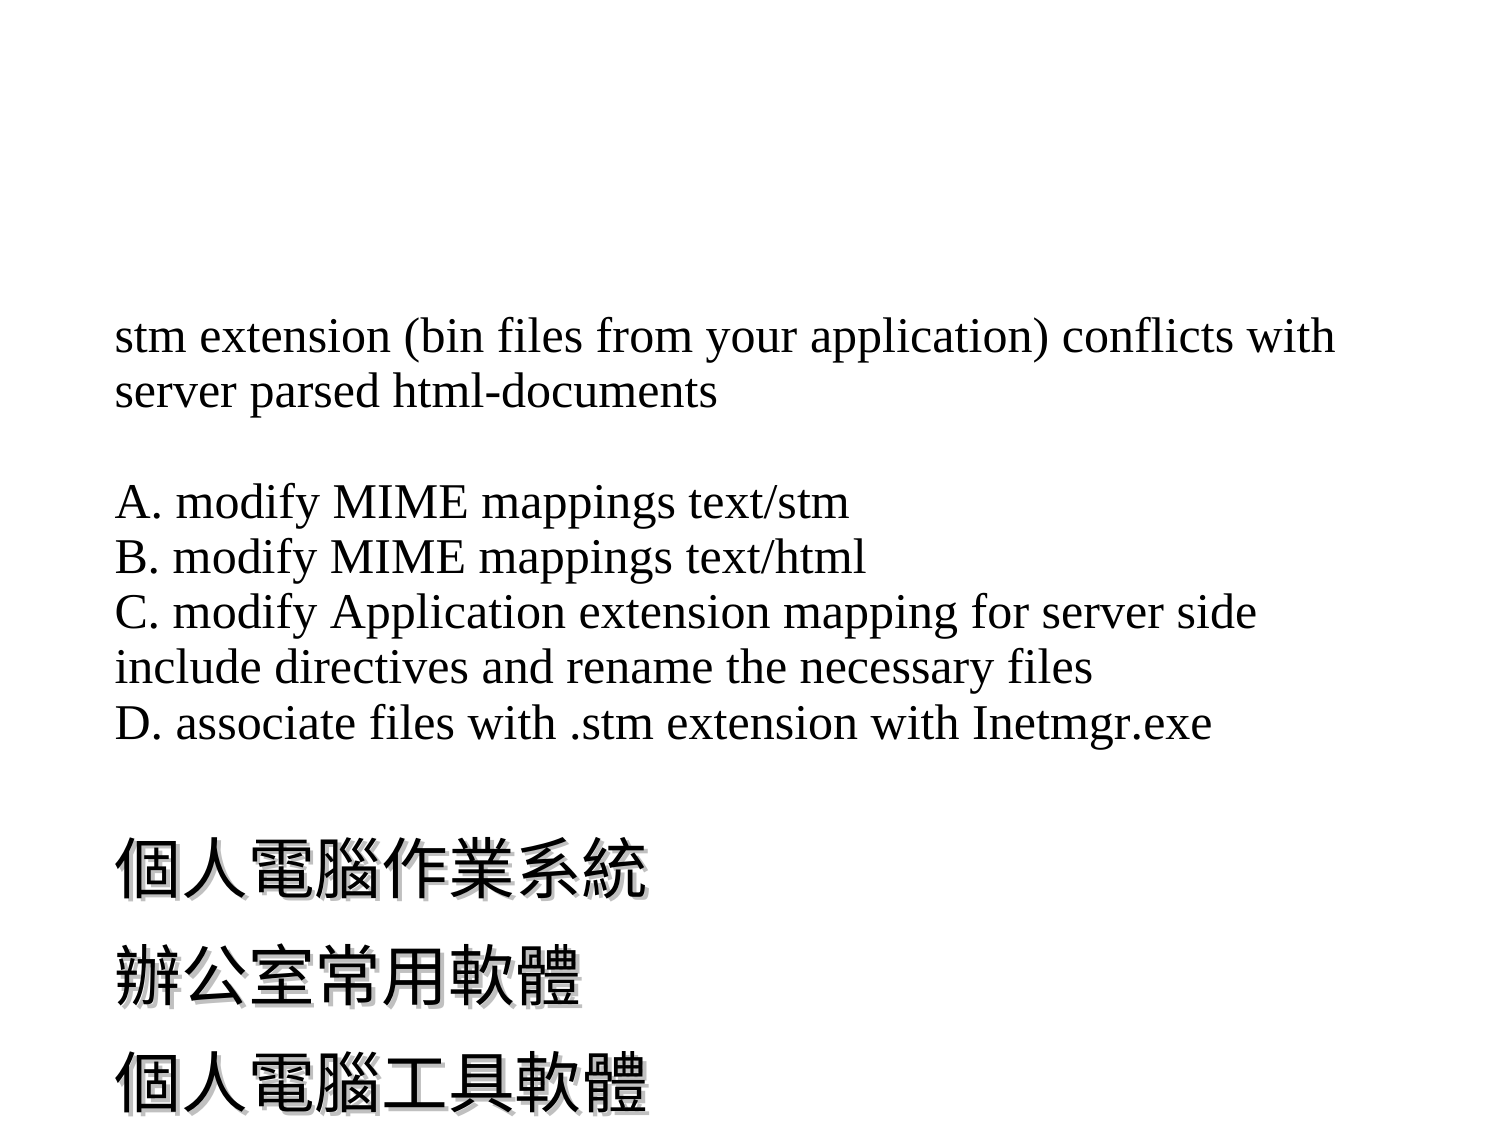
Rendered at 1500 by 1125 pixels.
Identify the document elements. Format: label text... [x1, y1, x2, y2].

text_box stm extension (bin files from your application) conflicts with server parsed html-documents A. modify MIME mappings text/stm B. modify MIME mappings text/html C. modify Application extension mapping for server side include directives and rename the necessary files D. associate files with .stm extension with Inetmgr.exe 個人電腦作業系統 辦公室常用軟體 個人電腦工具軟體 工作站作業系統 資料庫 電子商務工具 網頁製作工具 [99, 299, 1363, 1125]
